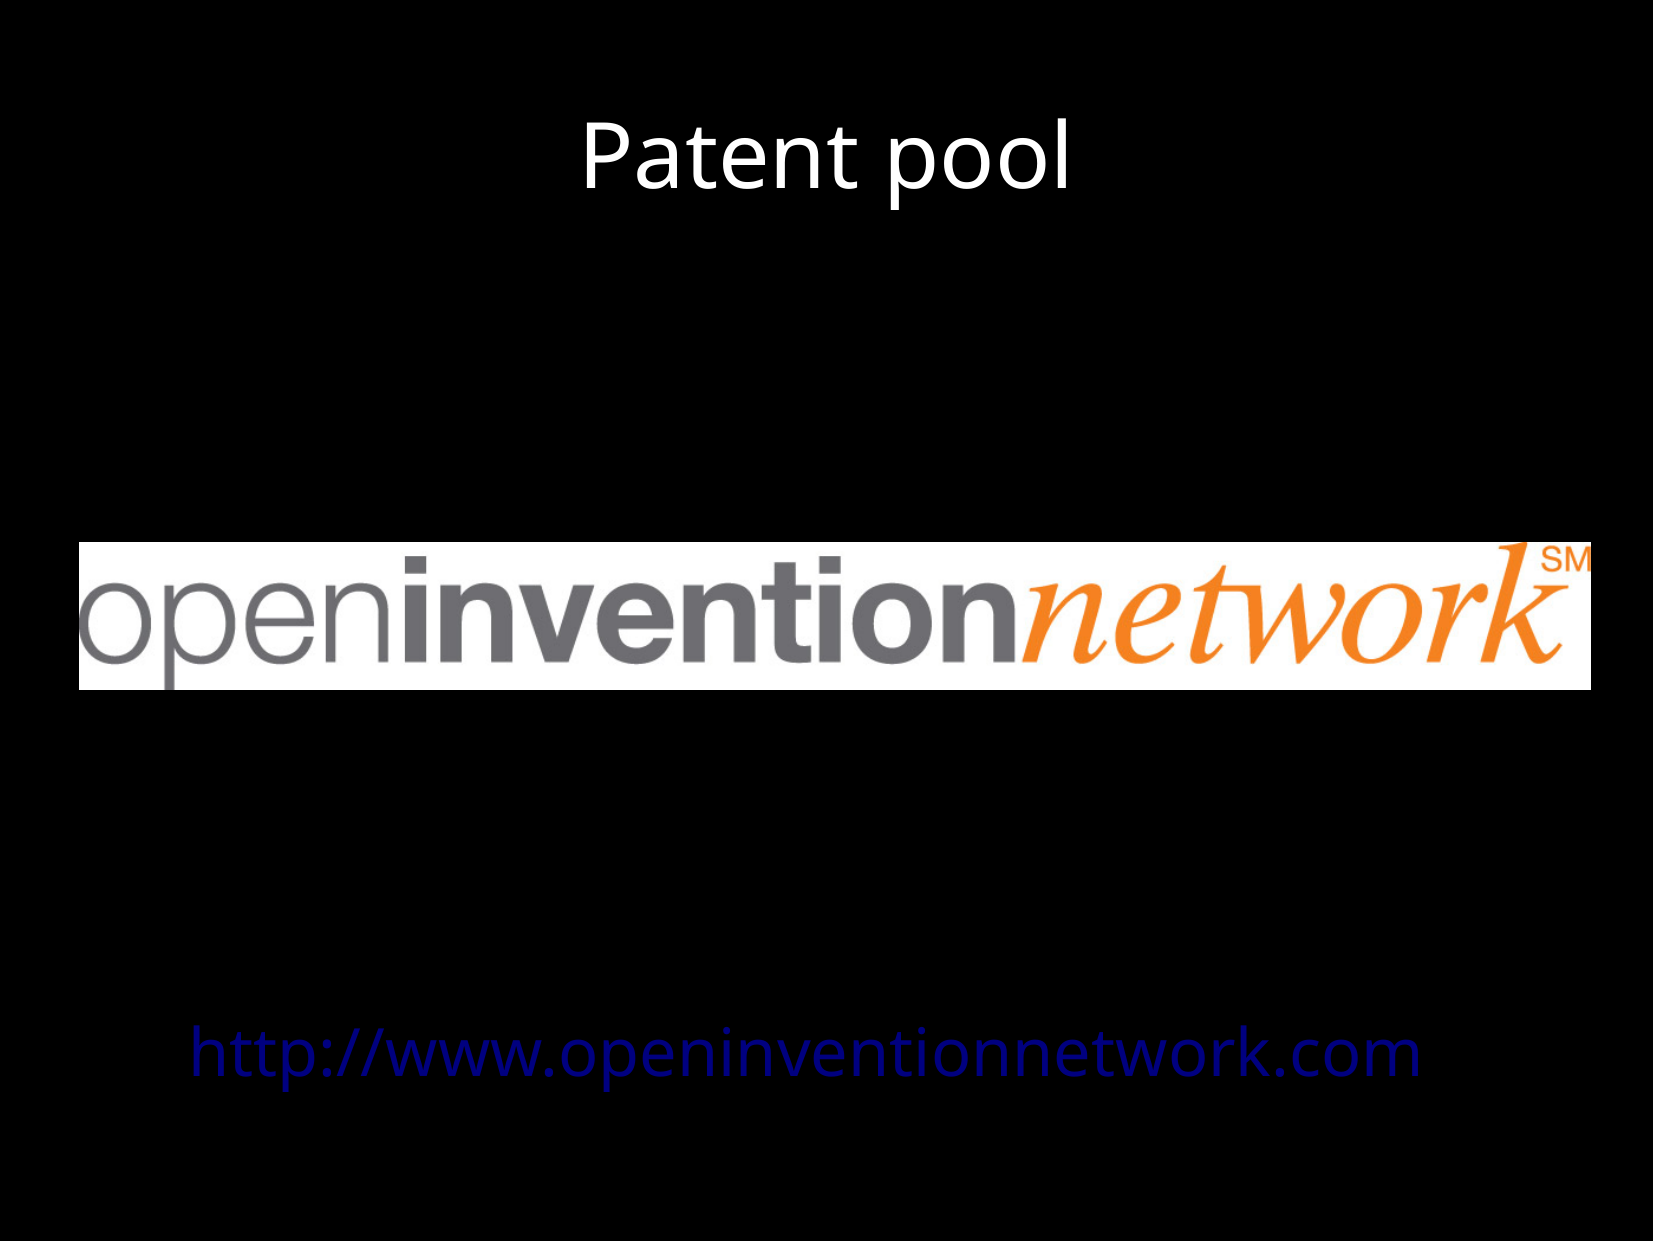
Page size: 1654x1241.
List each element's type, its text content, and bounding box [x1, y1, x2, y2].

list http://www.openinventionnetwork.com [117, 1005, 1606, 1241]
title Patent pool [82, 49, 1571, 257]
picture [79, 542, 1591, 691]
